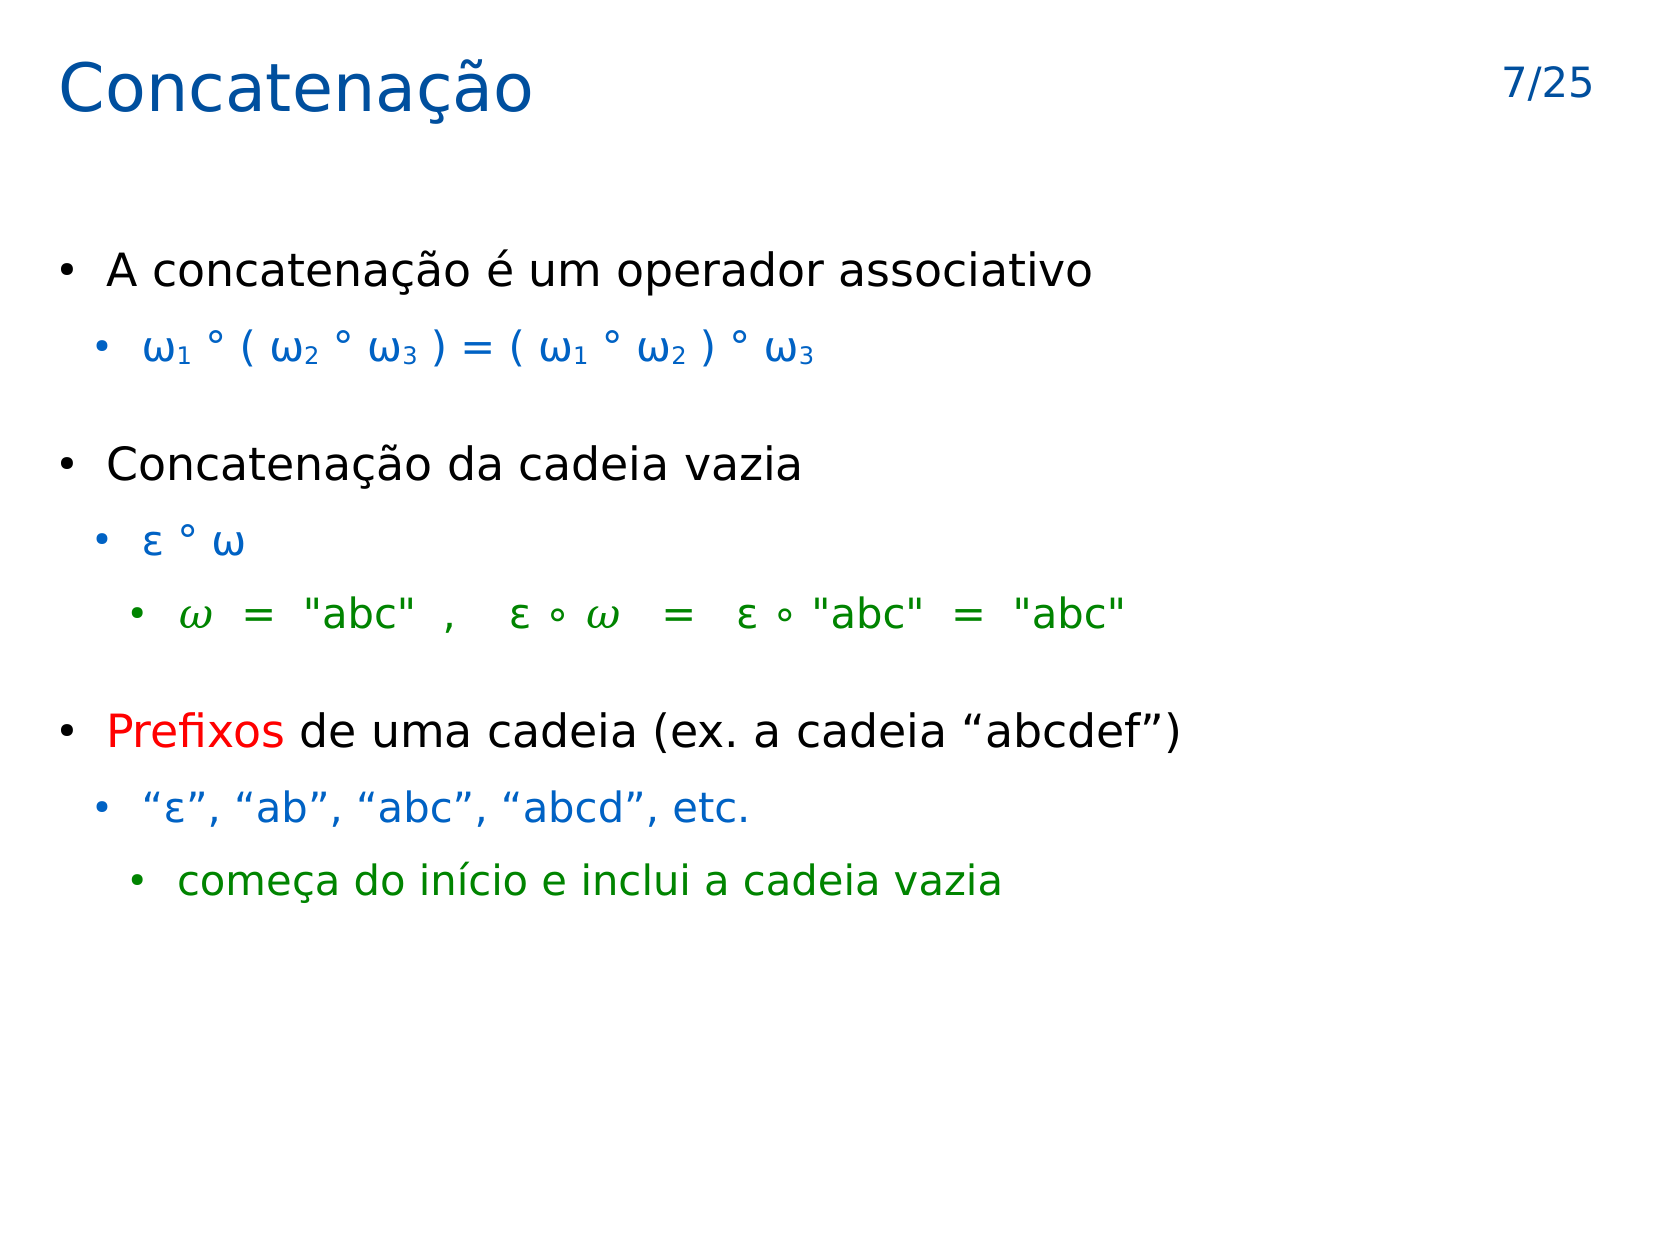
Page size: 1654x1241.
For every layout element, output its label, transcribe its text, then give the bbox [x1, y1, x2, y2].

title Concatenação [59, 29, 1625, 148]
list A concatenação é um operador associativo ω1 ° ( ω2 ° ω3 ) = ( ω1 ° ω2 ) ° ω3 Concatenação da cadeia vazia ε ° ω 𝜔 = "abc" , ε ∘ 𝜔 = ε ∘ "abc" = "abc" Prefixos de uma cadeia (ex. a cadeia “abcdef”) “ε”, “ab”, “abc”, “abcd”, etc. começa do início e inclui a cadeia vazia [59, 236, 1595, 1211]
